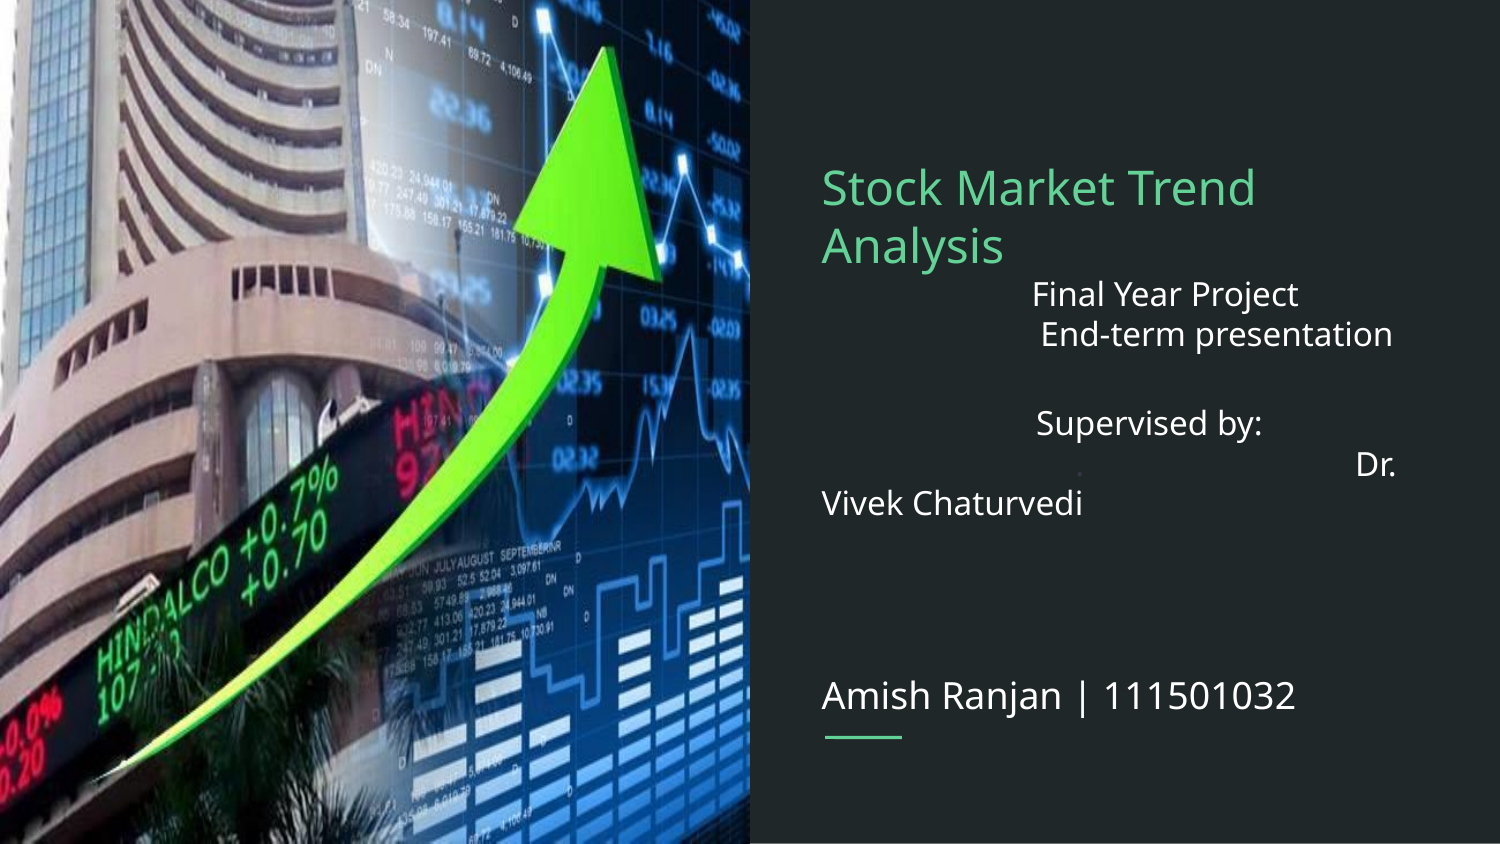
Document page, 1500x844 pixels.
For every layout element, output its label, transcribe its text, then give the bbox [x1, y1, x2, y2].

list Stock Market Trend Analysis Final Year Project End-term presentation Supervised by: . Dr. Vivek Chaturvedi [806, 244, 1437, 600]
picture [0, 0, 750, 844]
text_box Amish Ranjan | 111501032 [806, 661, 1437, 727]
